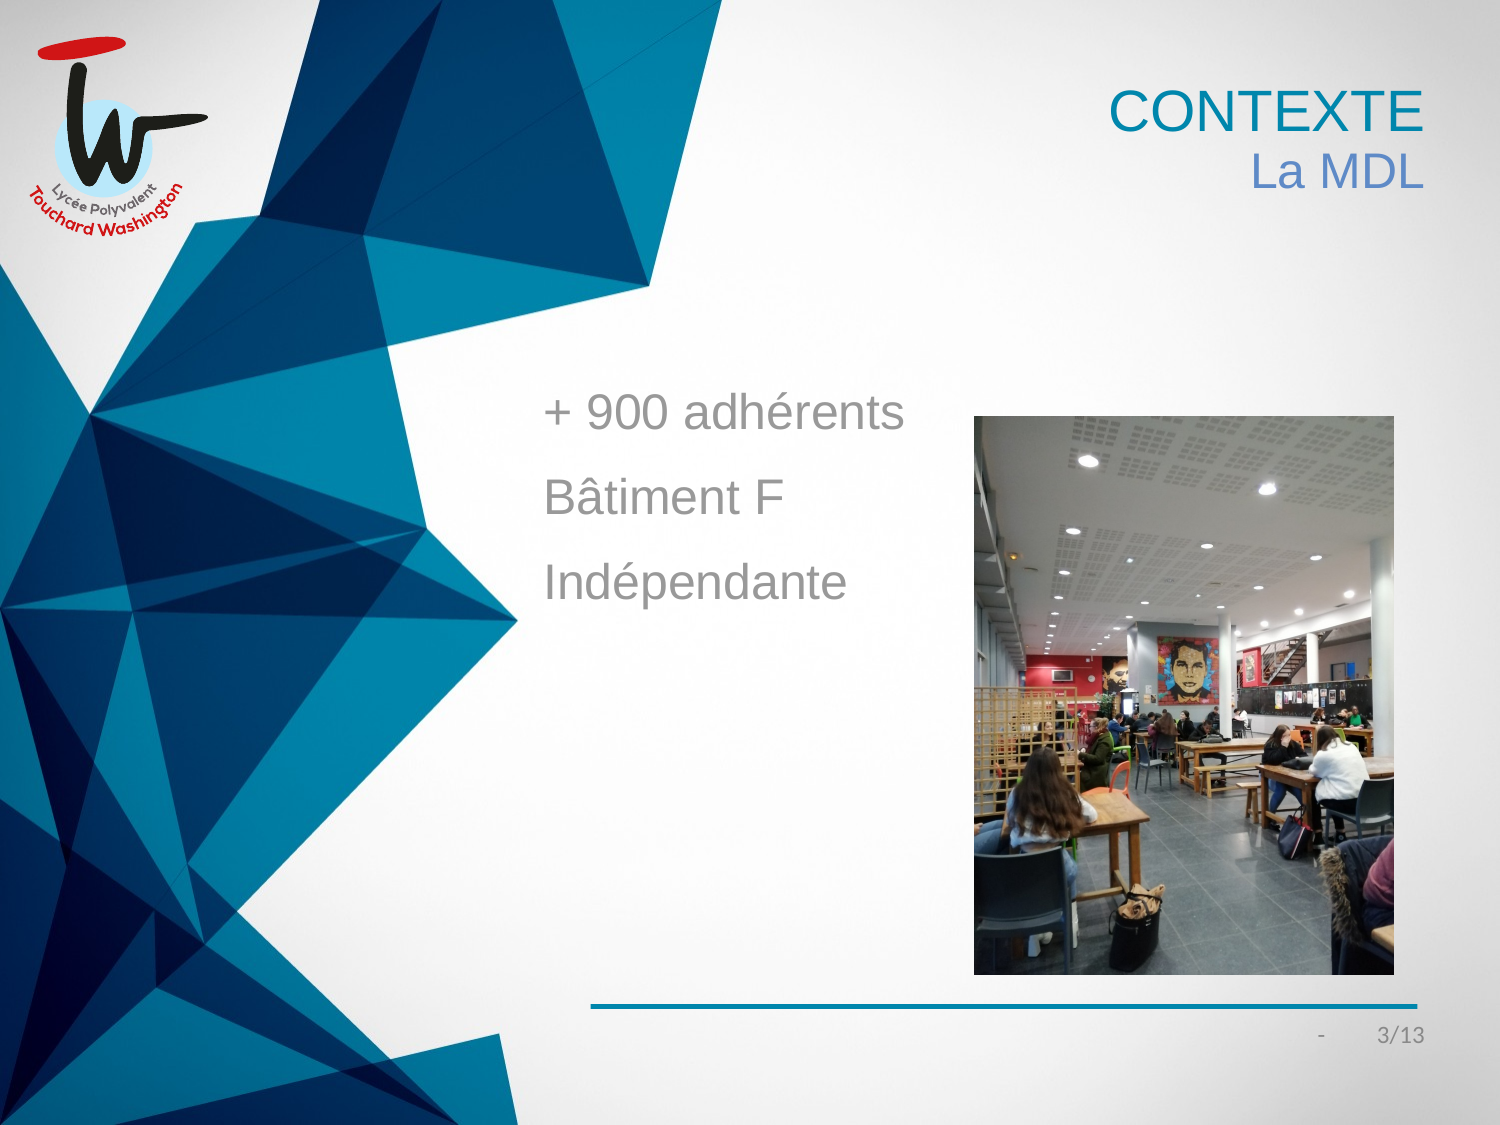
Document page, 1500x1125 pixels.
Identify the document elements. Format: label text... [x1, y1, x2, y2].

title CONTEXTE La MDL [708, 44, 1425, 233]
list + 900 adhérents Bâtiment F Indépendante [472, 383, 945, 709]
picture [0, 0, 1500, 1125]
